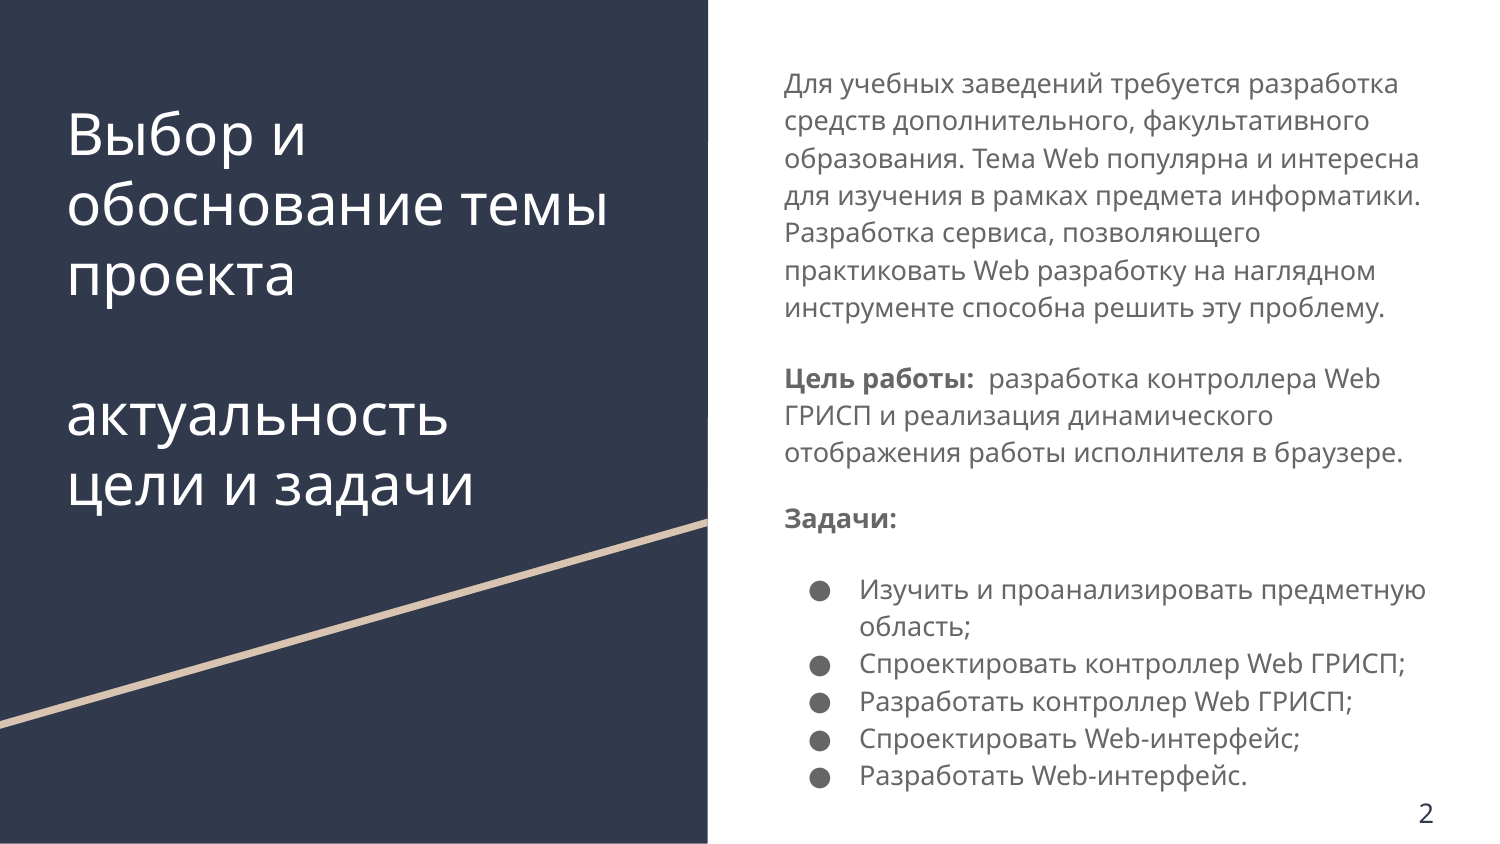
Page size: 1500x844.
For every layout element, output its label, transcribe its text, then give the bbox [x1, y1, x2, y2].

title Выбор и обоснование темы проекта актуальность цели и задачи [51, 82, 660, 494]
list Для учебных заведений требуется разработка средств дополнительного, факультативного образования. Тема Web популярна и интересна для изучения в рамках предмета информатики. Разработка сервиса, позволяющего практиковать Web разработку на наглядном инструменте способна решить эту проблему. Цель работы: разработка контроллера Web ГРИСП и реализация динамического отображения работы исполнителя в браузере. Задачи: Изучить и проанализировать предметную область; Спроектировать контроллер Web ГРИCП; Разработать контроллер Web ГРИСП; Спроектировать Web-интерфейс; Разработать Web-интерфейс. [769, 46, 1453, 798]
subtitle 2 [1129, 713, 1449, 844]
